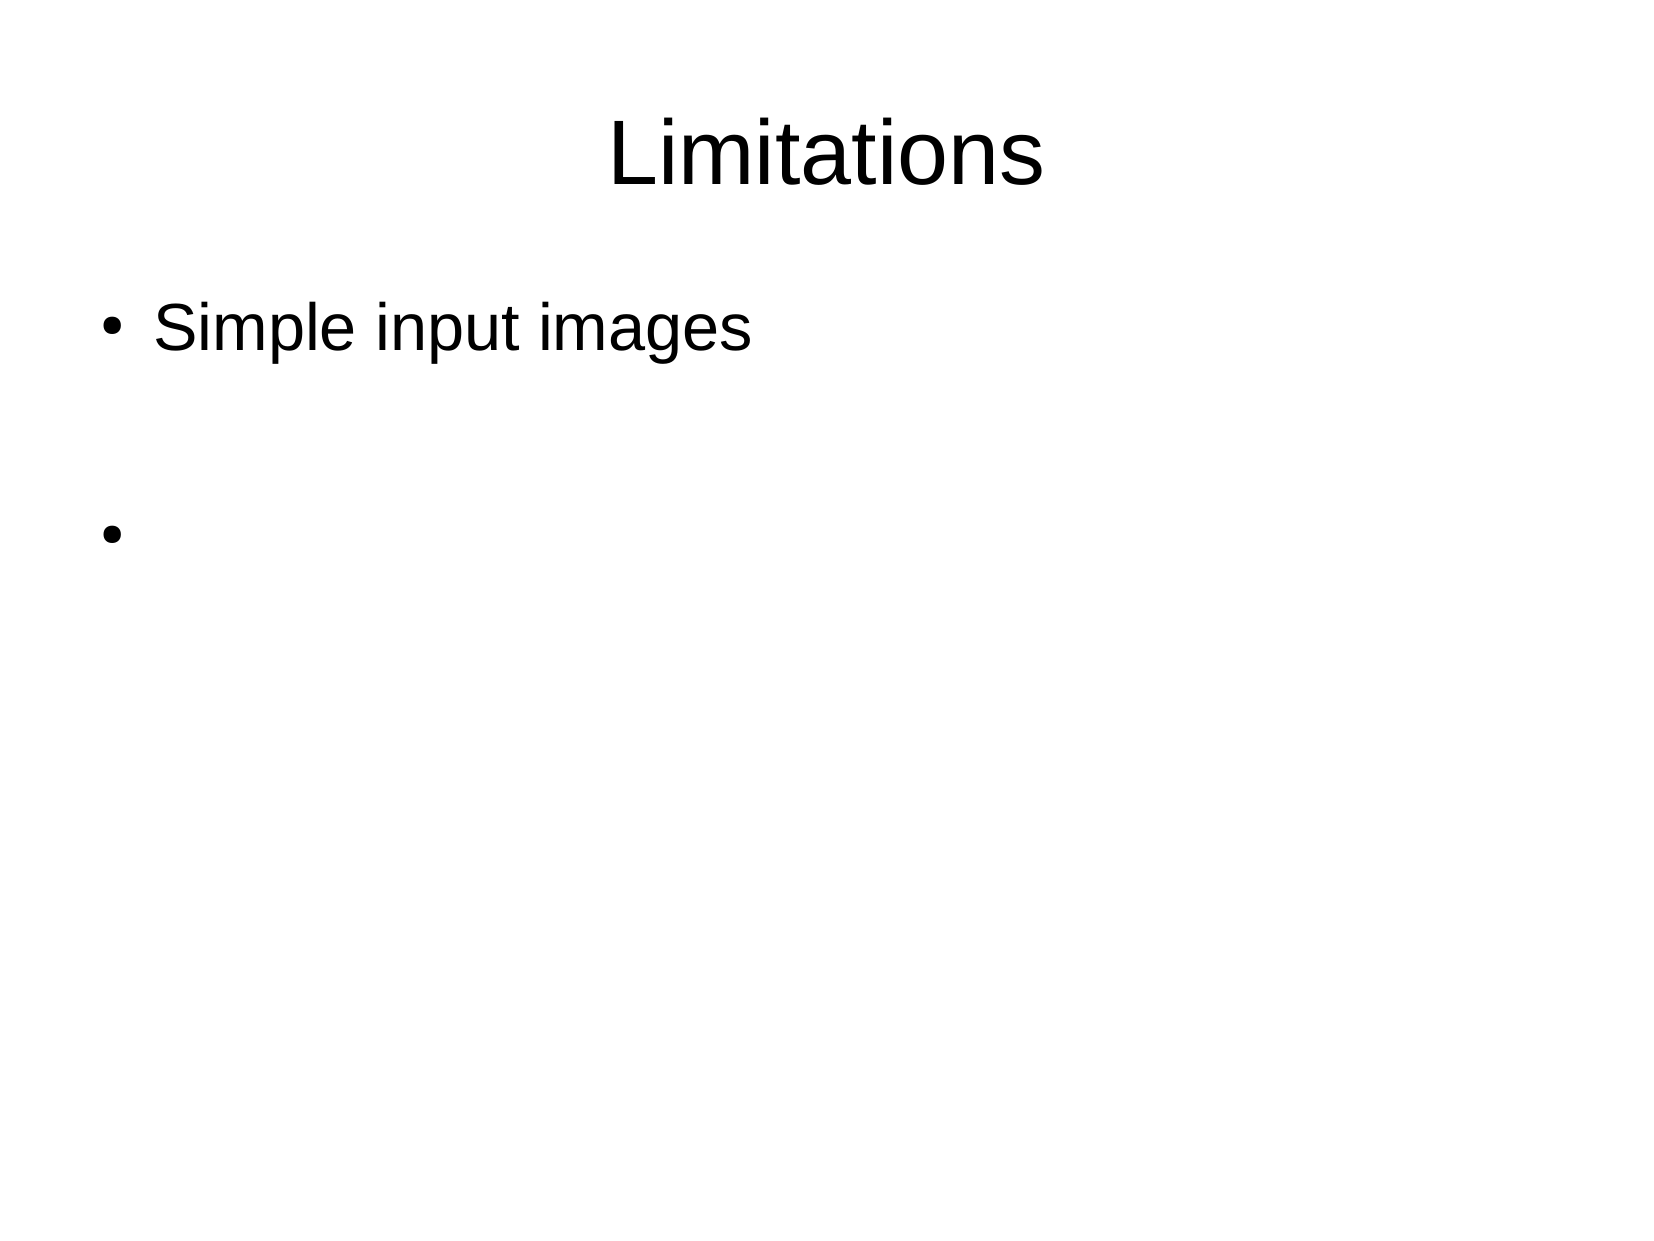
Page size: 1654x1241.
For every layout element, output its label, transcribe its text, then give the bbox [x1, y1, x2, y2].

list Simple input images [82, 290, 1538, 1010]
title Limitations [82, 49, 1571, 257]
